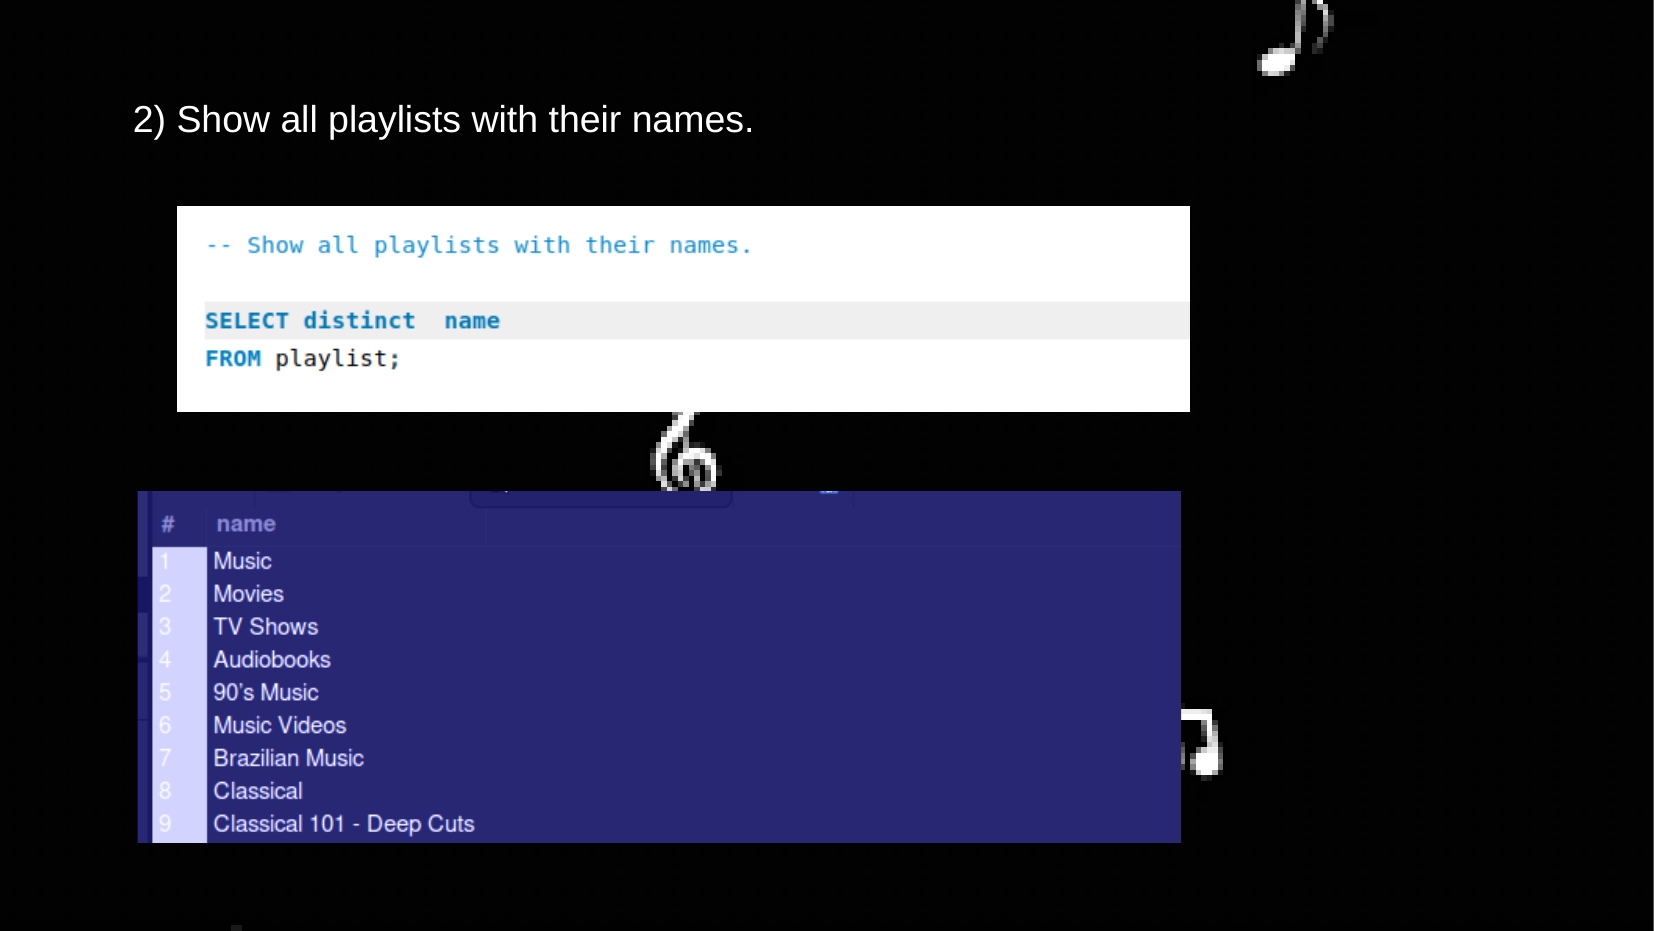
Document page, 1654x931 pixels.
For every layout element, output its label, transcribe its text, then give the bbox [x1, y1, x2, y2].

text_box 2) Show all playlists with their names. [118, 90, 857, 148]
picture [0, 0, 1654, 931]
